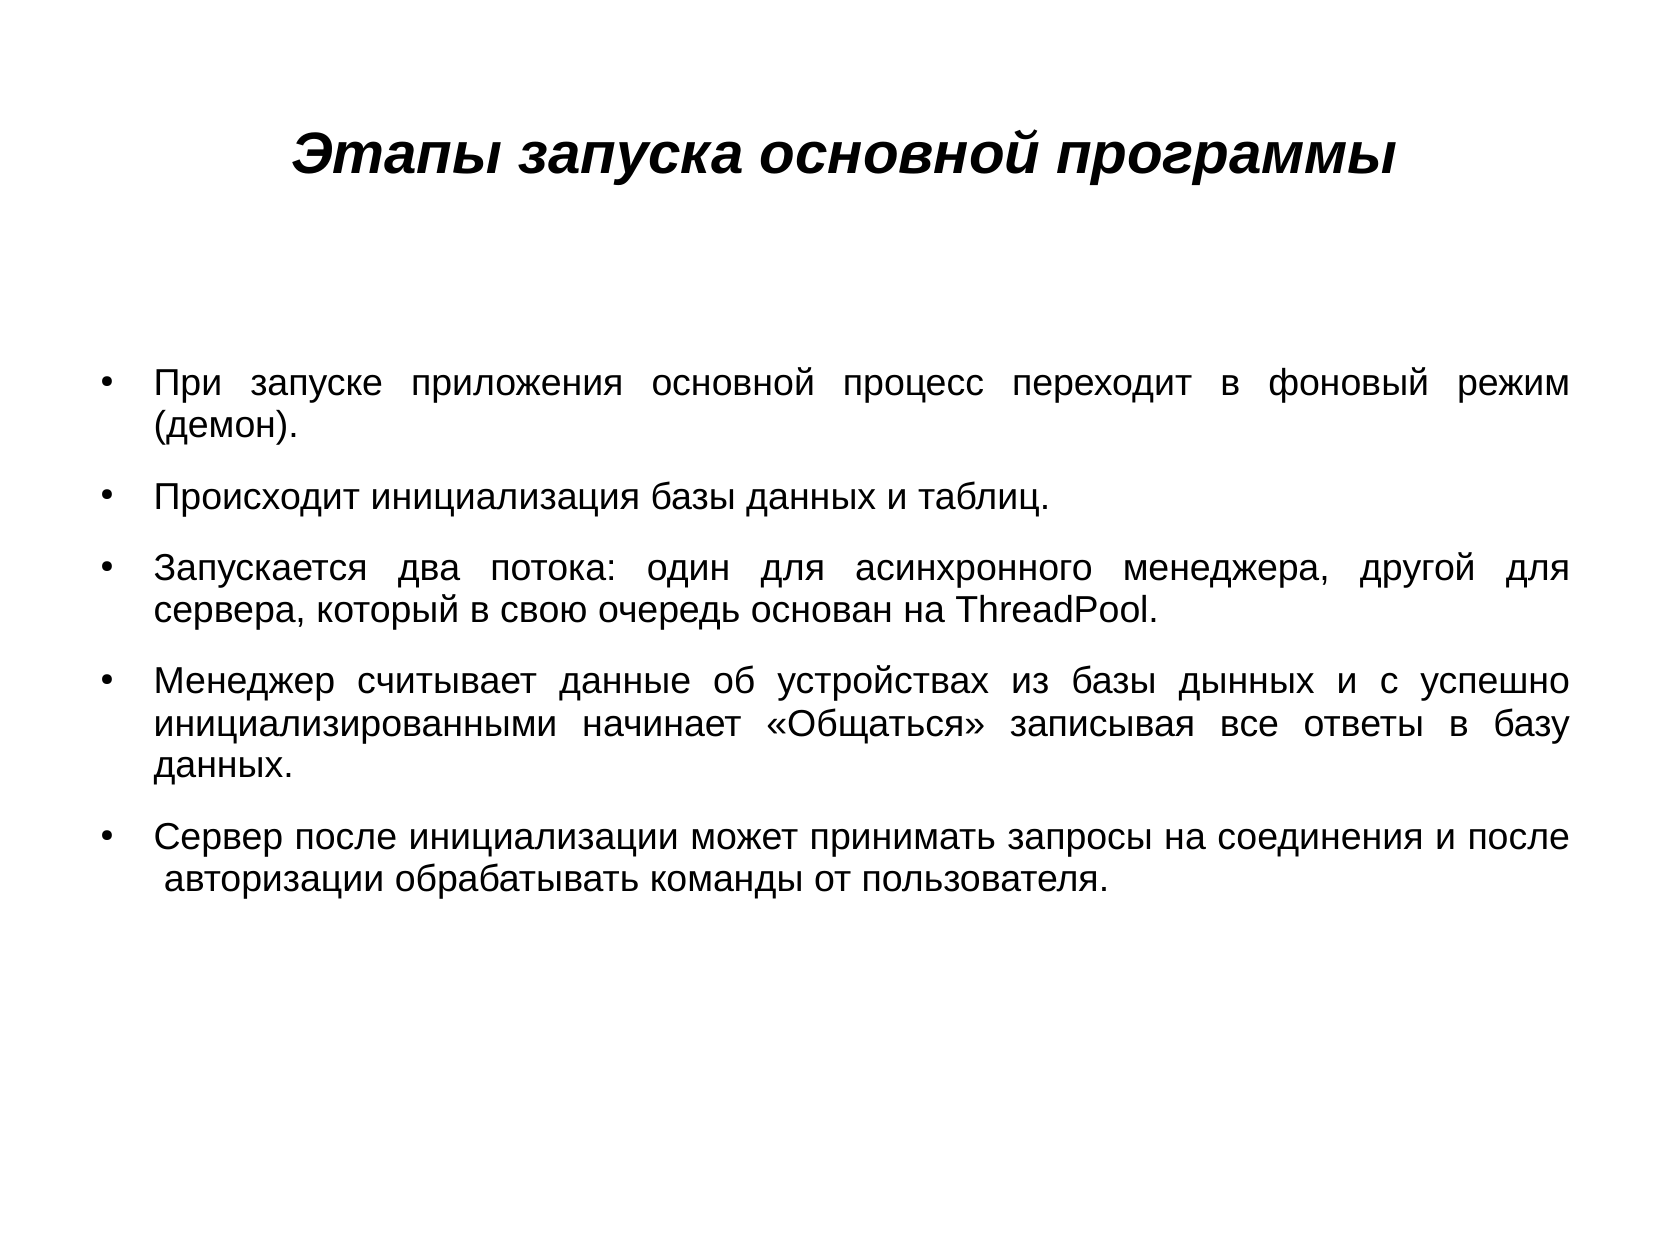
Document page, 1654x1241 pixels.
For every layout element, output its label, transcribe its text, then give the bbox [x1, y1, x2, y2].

title Этапы запуска основной программы [82, 49, 1571, 257]
list При запуске приложения основной процесс переходит в фоновый режим (демон). Происходит инициализация базы данных и таблиц. Запускается два потока: один для асинхронного менеджера, другой для сервера, который в свою очередь основан на ThreadPool. Менеджер считывает данные об устройствах из базы дынных и с успешно инициализированными начинает «Общаться» записывая все ответы в базу данных. Сервер после инициализации может принимать запросы на соединения и после авторизации обрабатывать команды от пользователя. [82, 290, 1571, 1109]
